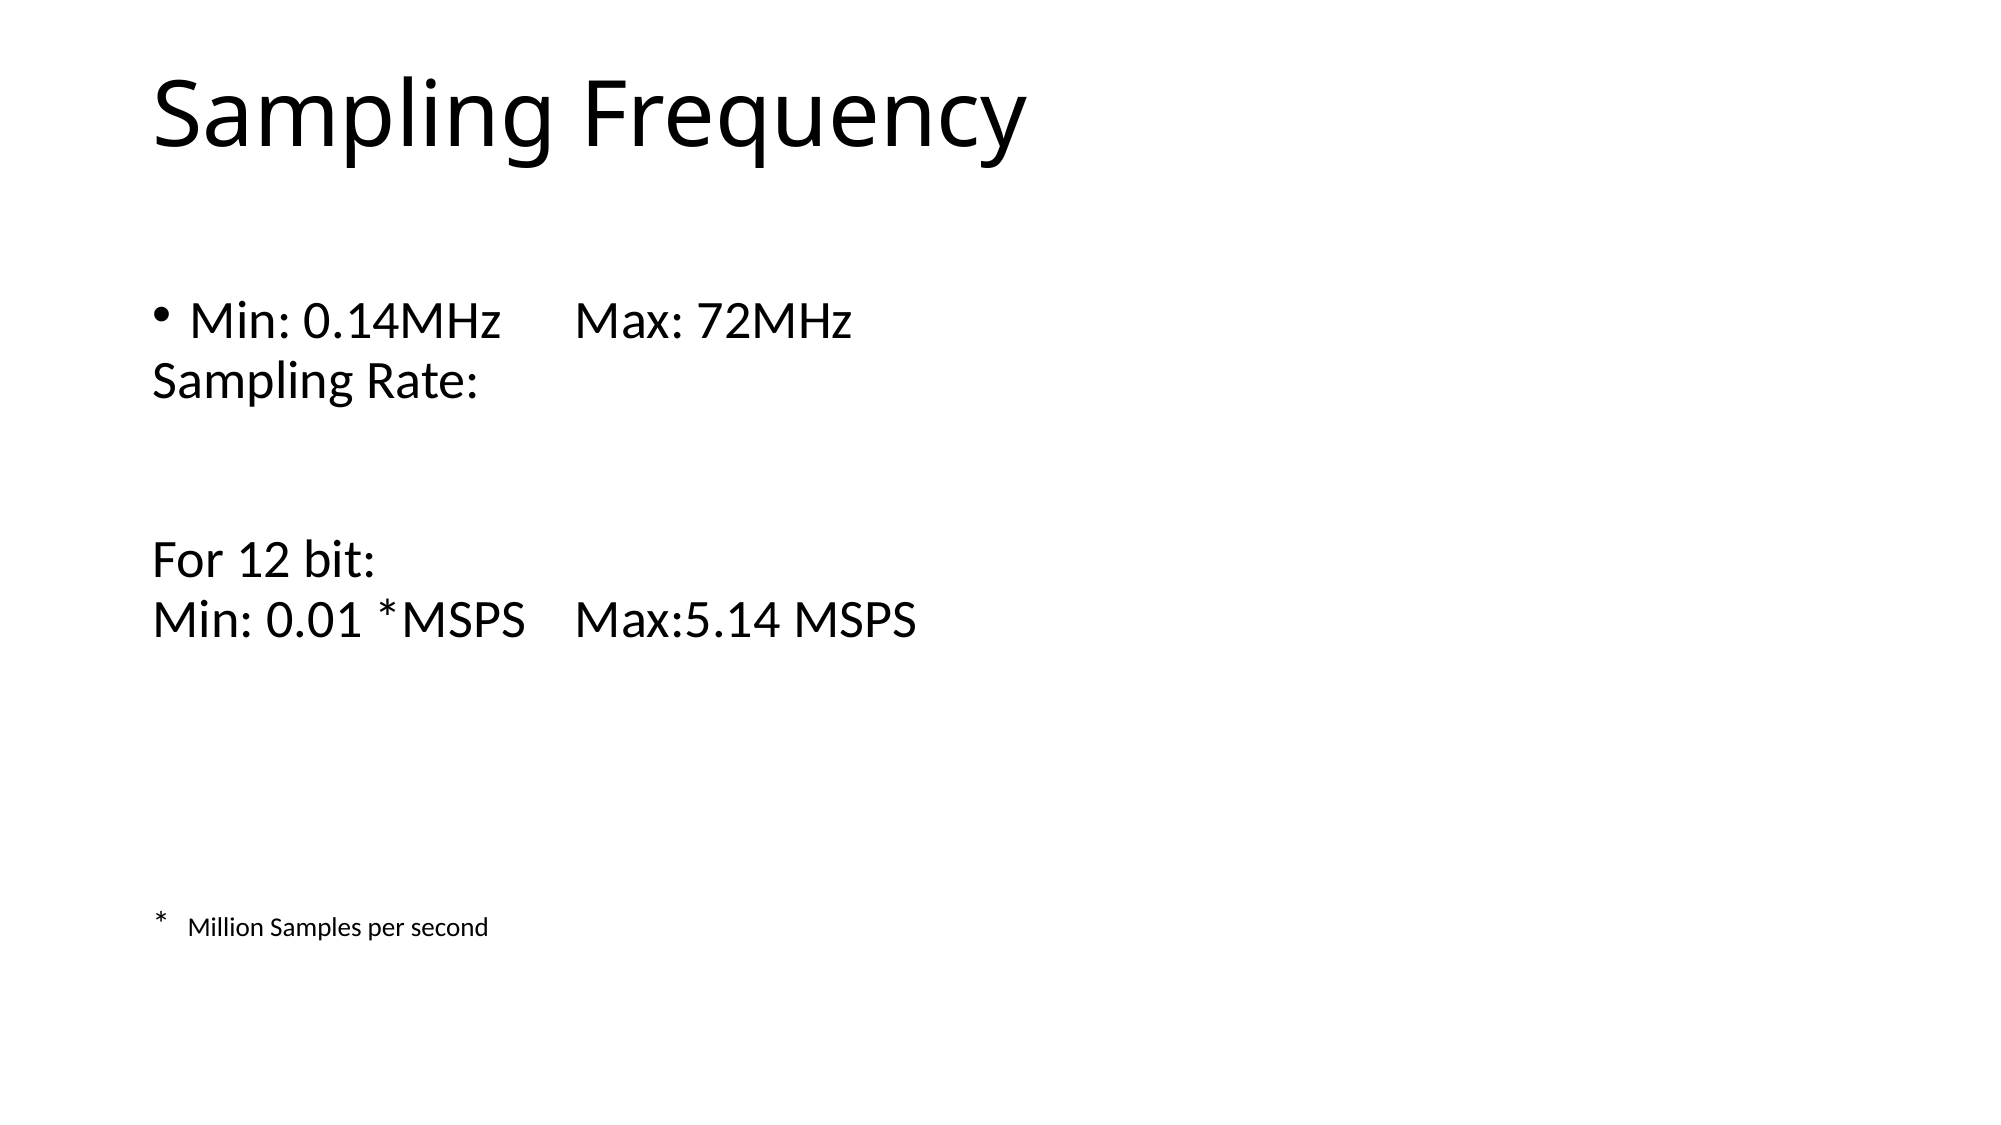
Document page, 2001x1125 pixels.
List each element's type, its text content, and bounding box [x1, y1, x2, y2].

list Min: 0.14MHz Max: 72MHz Sampling Rate: For 12 bit: Min: 0.01 *MSPS Max:5.14 MSPS * Million Samples per second [137, 299, 1863, 1014]
title Sampling Frequency [137, 59, 1863, 278]
